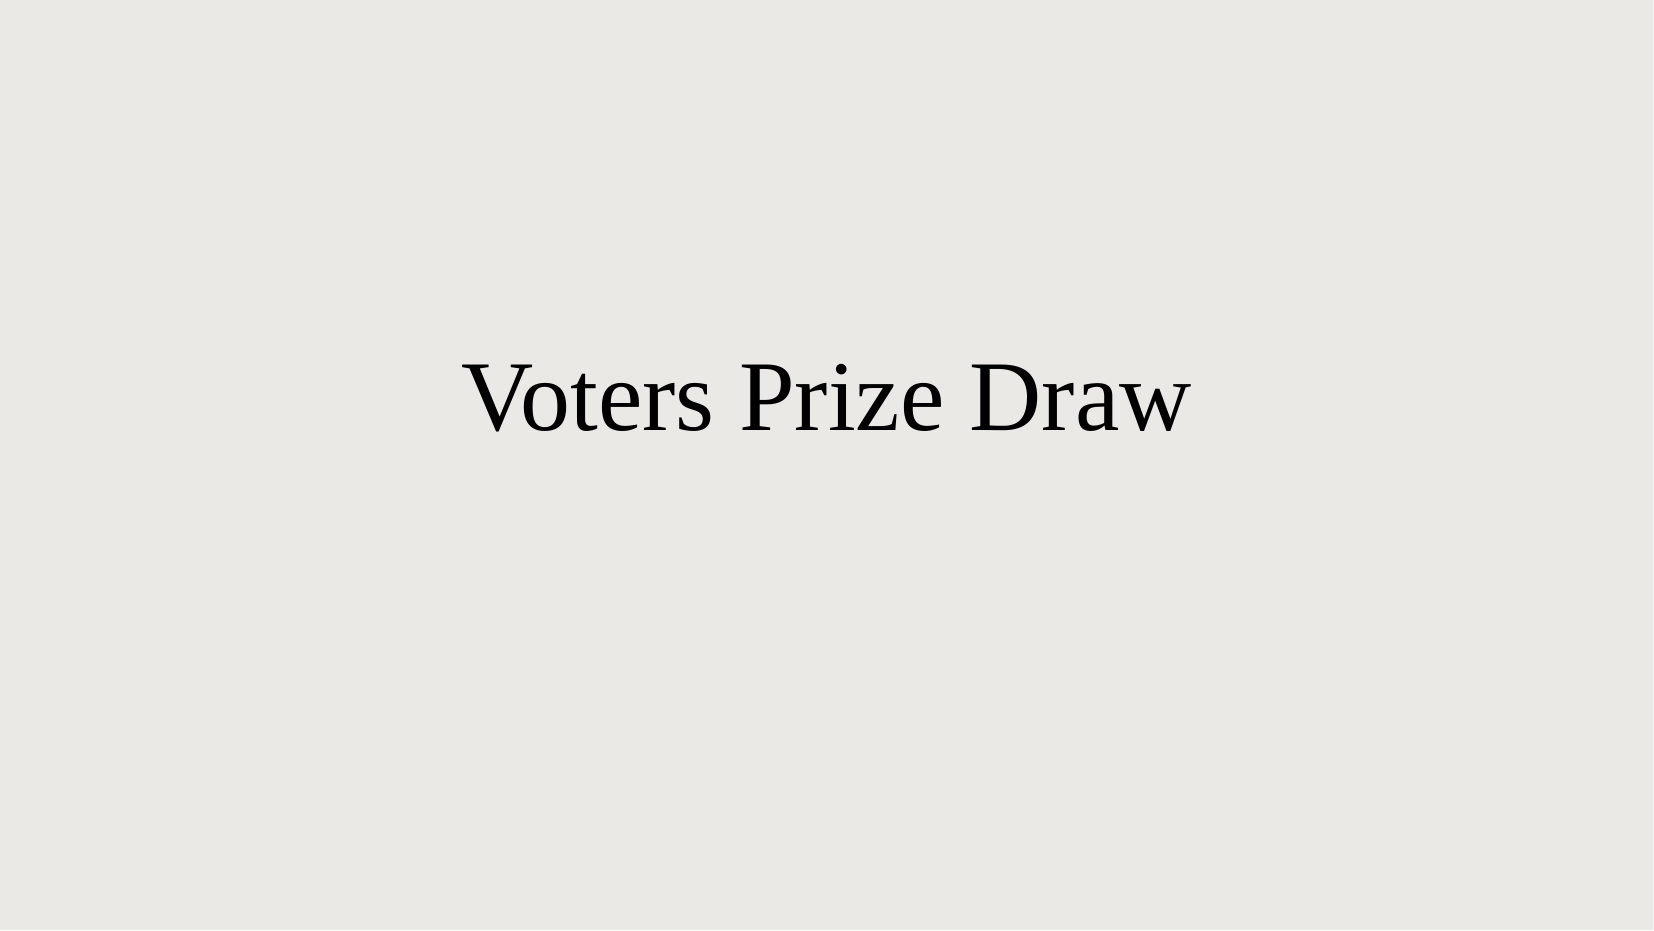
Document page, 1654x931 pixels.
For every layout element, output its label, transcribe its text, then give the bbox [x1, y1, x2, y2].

subtitle Voters Prize Draw [82, 37, 1571, 757]
